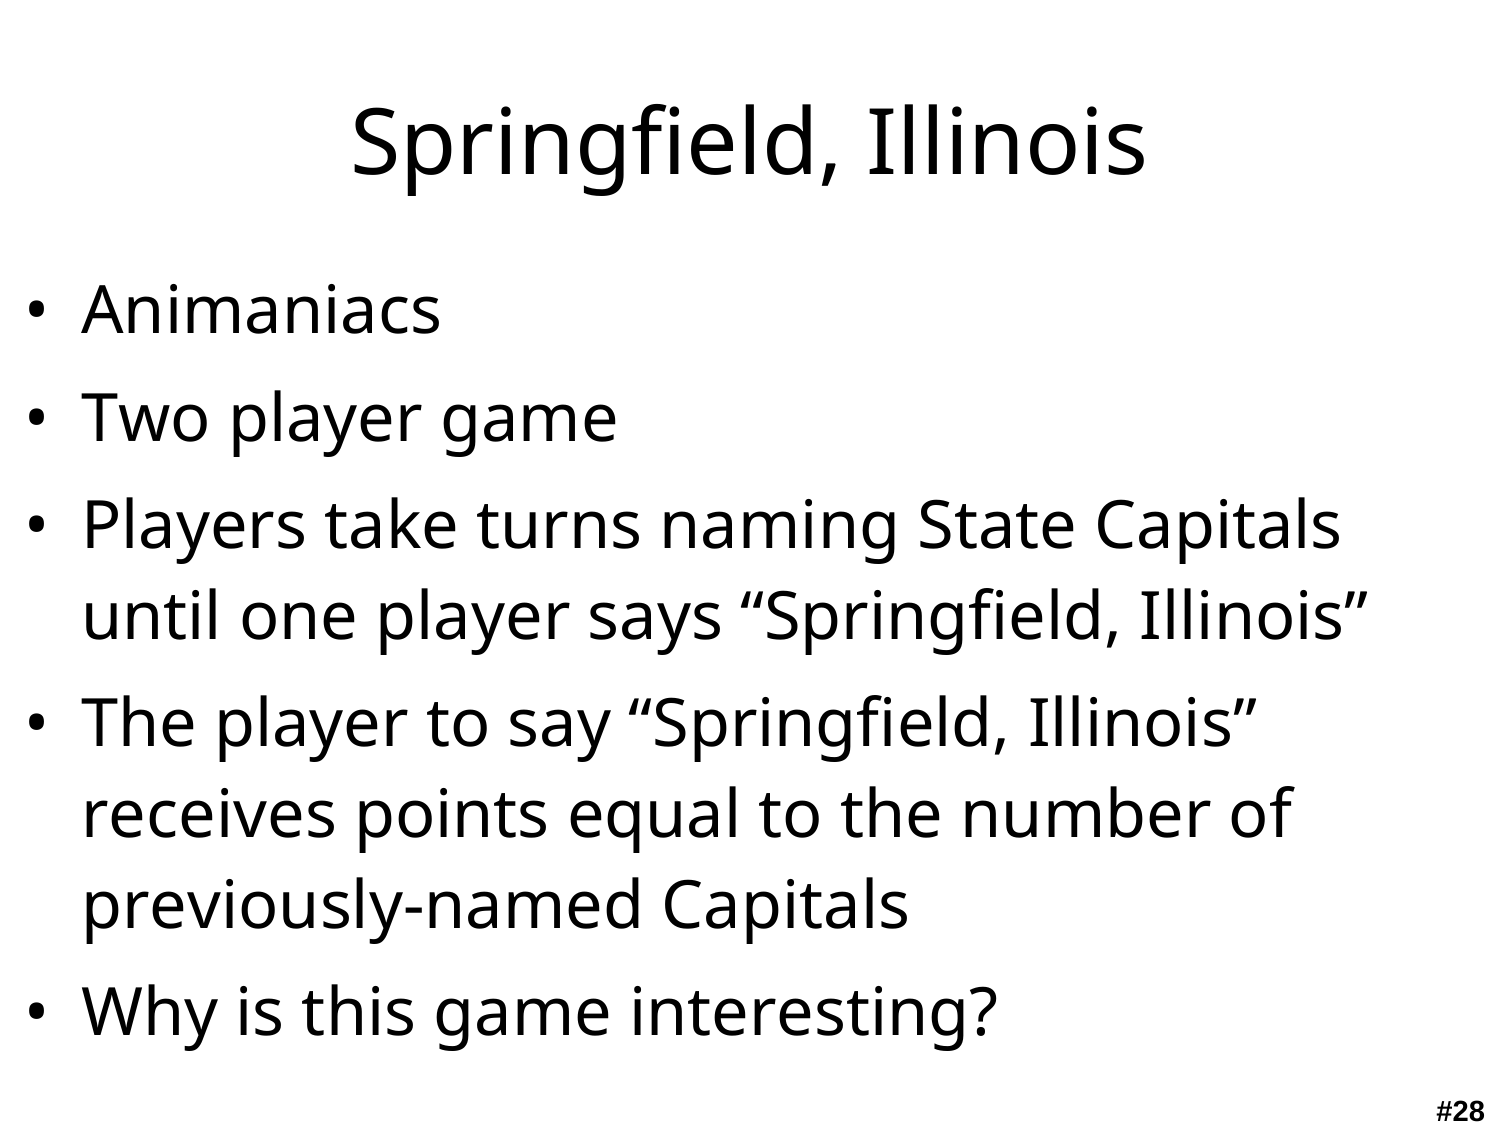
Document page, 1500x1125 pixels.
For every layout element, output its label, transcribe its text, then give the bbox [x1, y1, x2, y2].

title Springfield, Illinois [24, 45, 1476, 233]
list Animaniacs Two player game Players take turns naming State Capitals until one player says “Springfield, Illinois” The player to say “Springfield, Illinois” receives points equal to the number of previously-named Capitals Why is this game interesting? [24, 262, 1476, 1101]
